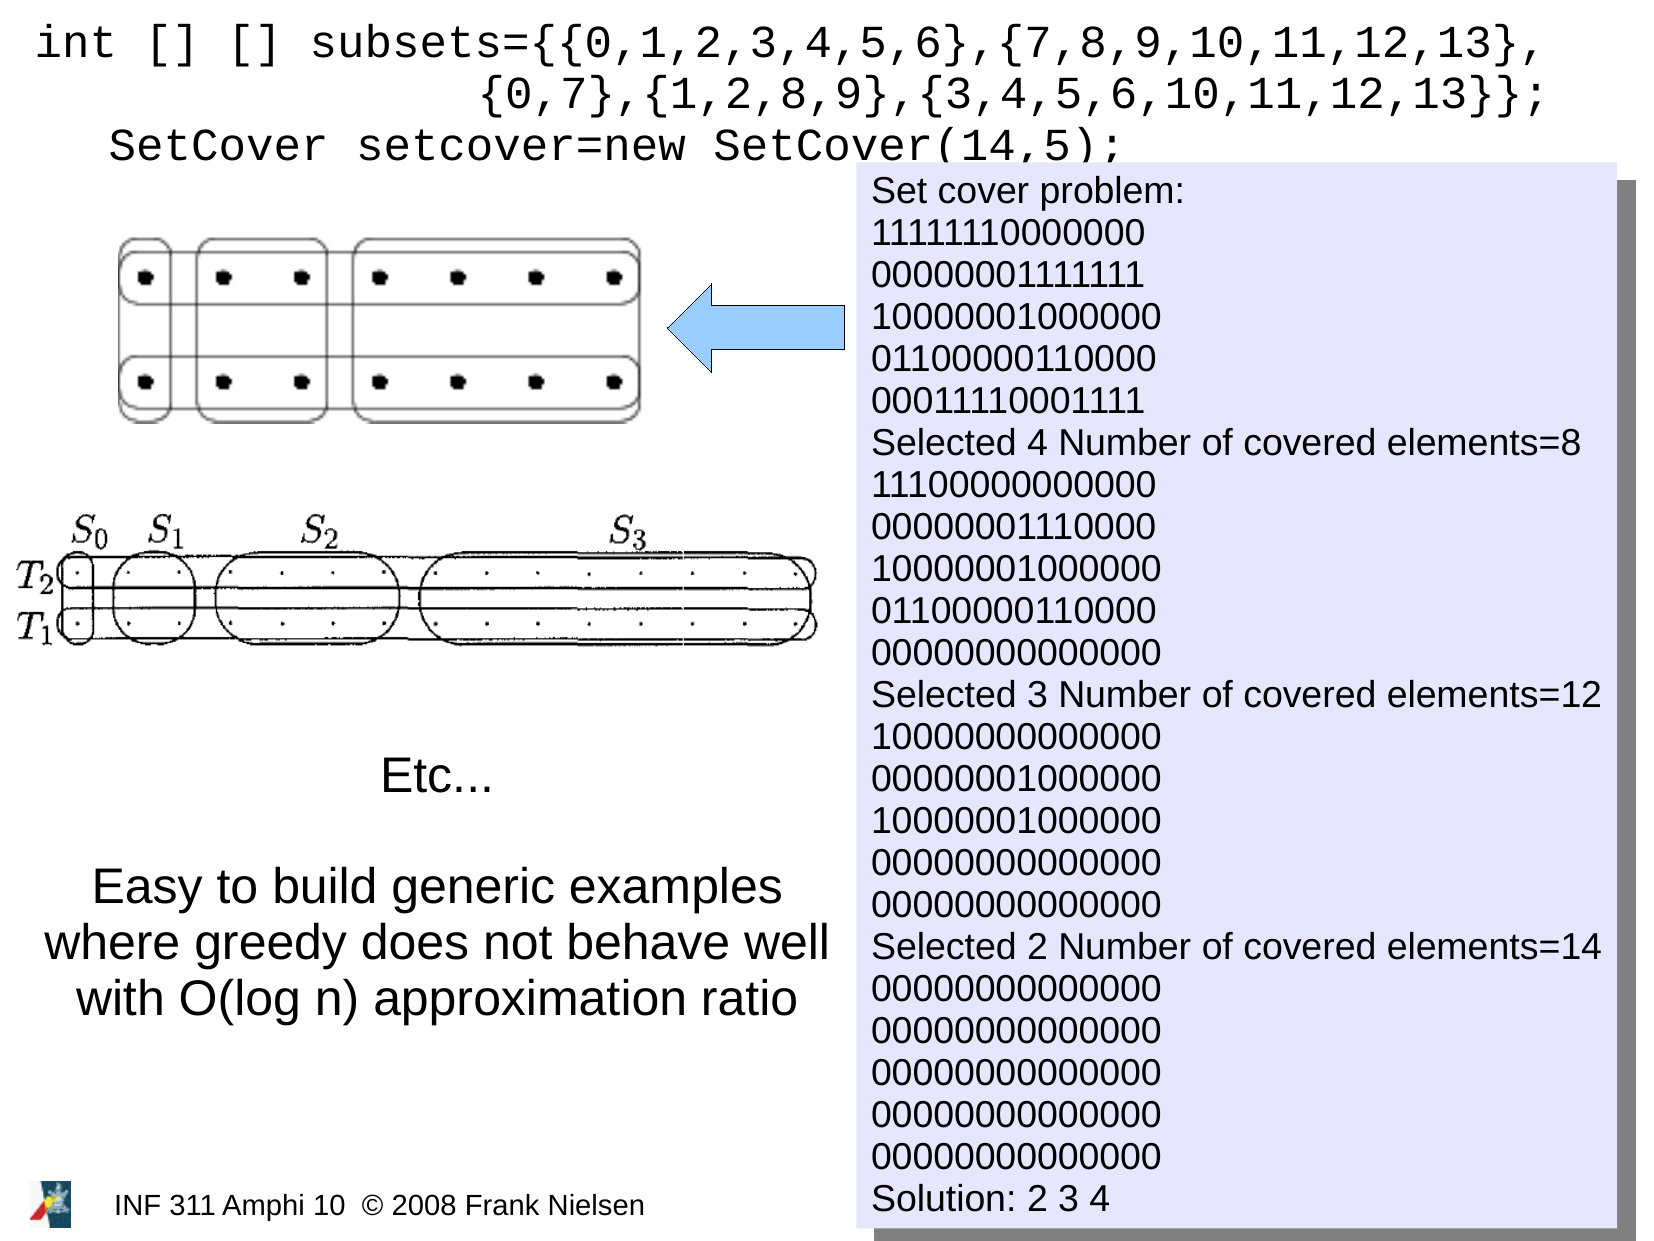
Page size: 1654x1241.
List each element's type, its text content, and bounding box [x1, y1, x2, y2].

picture [29, 1181, 71, 1228]
text_box Etc... Easy to build generic examples where greedy does not behave well with O(log n) approximation ratio [29, 739, 846, 1034]
picture [118, 236, 644, 424]
text_box [667, 283, 845, 373]
text_box Set cover problem: 11111110000000 00000001111111 10000001000000 01100000110000 00011110001111 Selected 4 Number of covered elements=8 11100000000000 00000001110000 10000001000000 01100000110000 00000000000000 Selected 3 Number of covered elements=12 10000000000000 00000001000000 10000001000000 00000000000000 00000000000000 Selected 2 Number of covered elements=14 00000000000000 00000000000000 00000000000000 00000000000000 00000000000000 Solution: 2 3 4 [856, 162, 1618, 1229]
text_box int [] [] subsets={{0,1,2,3,4,5,6},{7,8,9,10,11,12,13}, {0,7},{1,2,8,9},{3,4,5,6,10,11,12,13}}; SetCover setcover=new SetCover(14,5); [19, 11, 1565, 173]
picture [8, 501, 827, 661]
